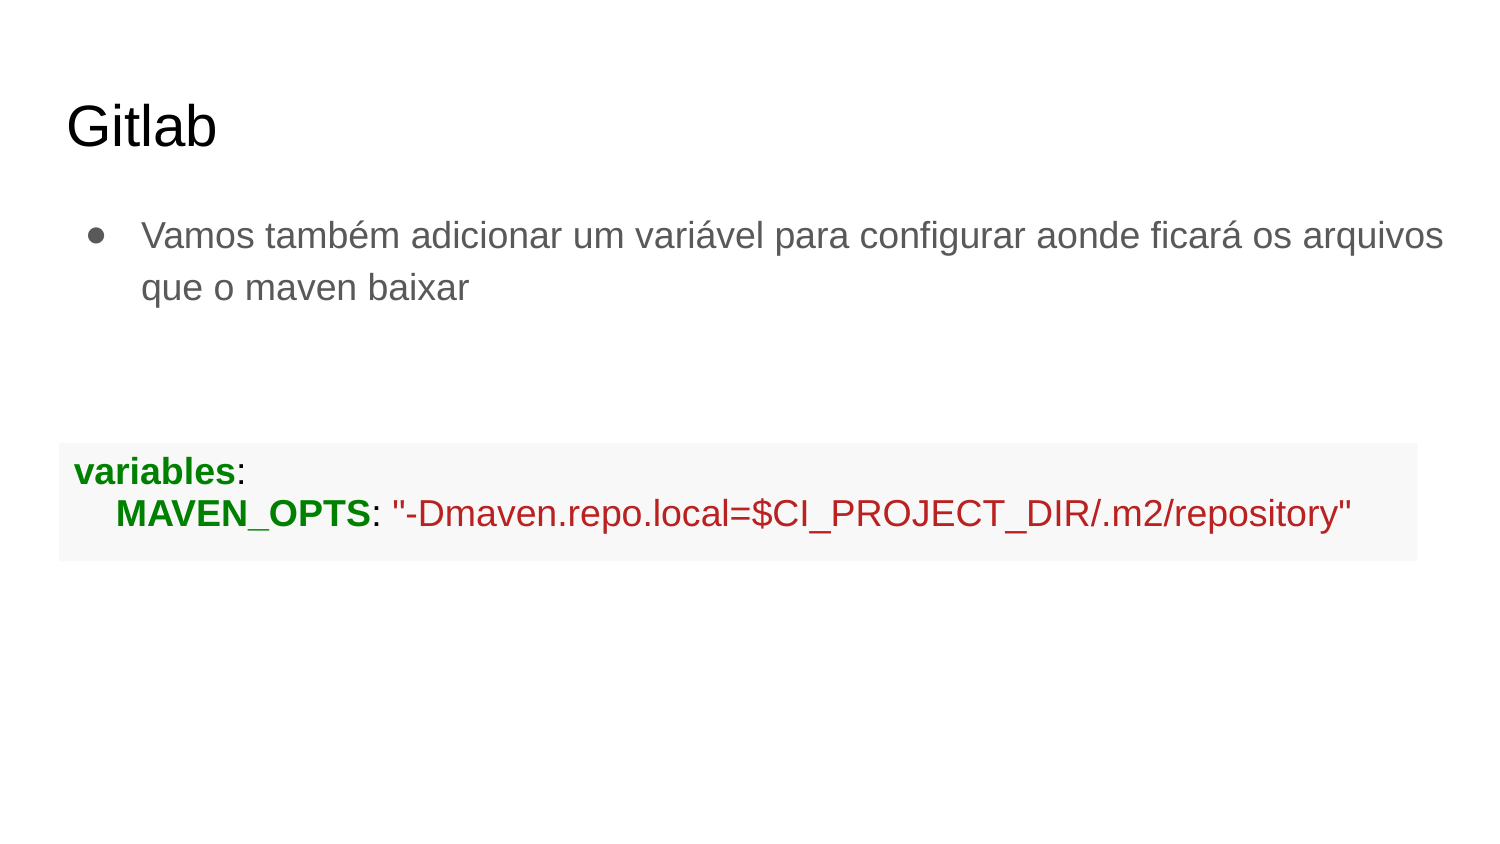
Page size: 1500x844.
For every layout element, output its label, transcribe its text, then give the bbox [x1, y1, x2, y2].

text_box variables: MAVEN_OPTS: "-Dmaven.repo.local=$CI_PROJECT_DIR/.m2/repository" [59, 442, 1418, 562]
title Gitlab [51, 72, 1449, 167]
list Vamos também adicionar um variável para configurar aonde ficará os arquivos que o maven baixar [51, 189, 1489, 750]
